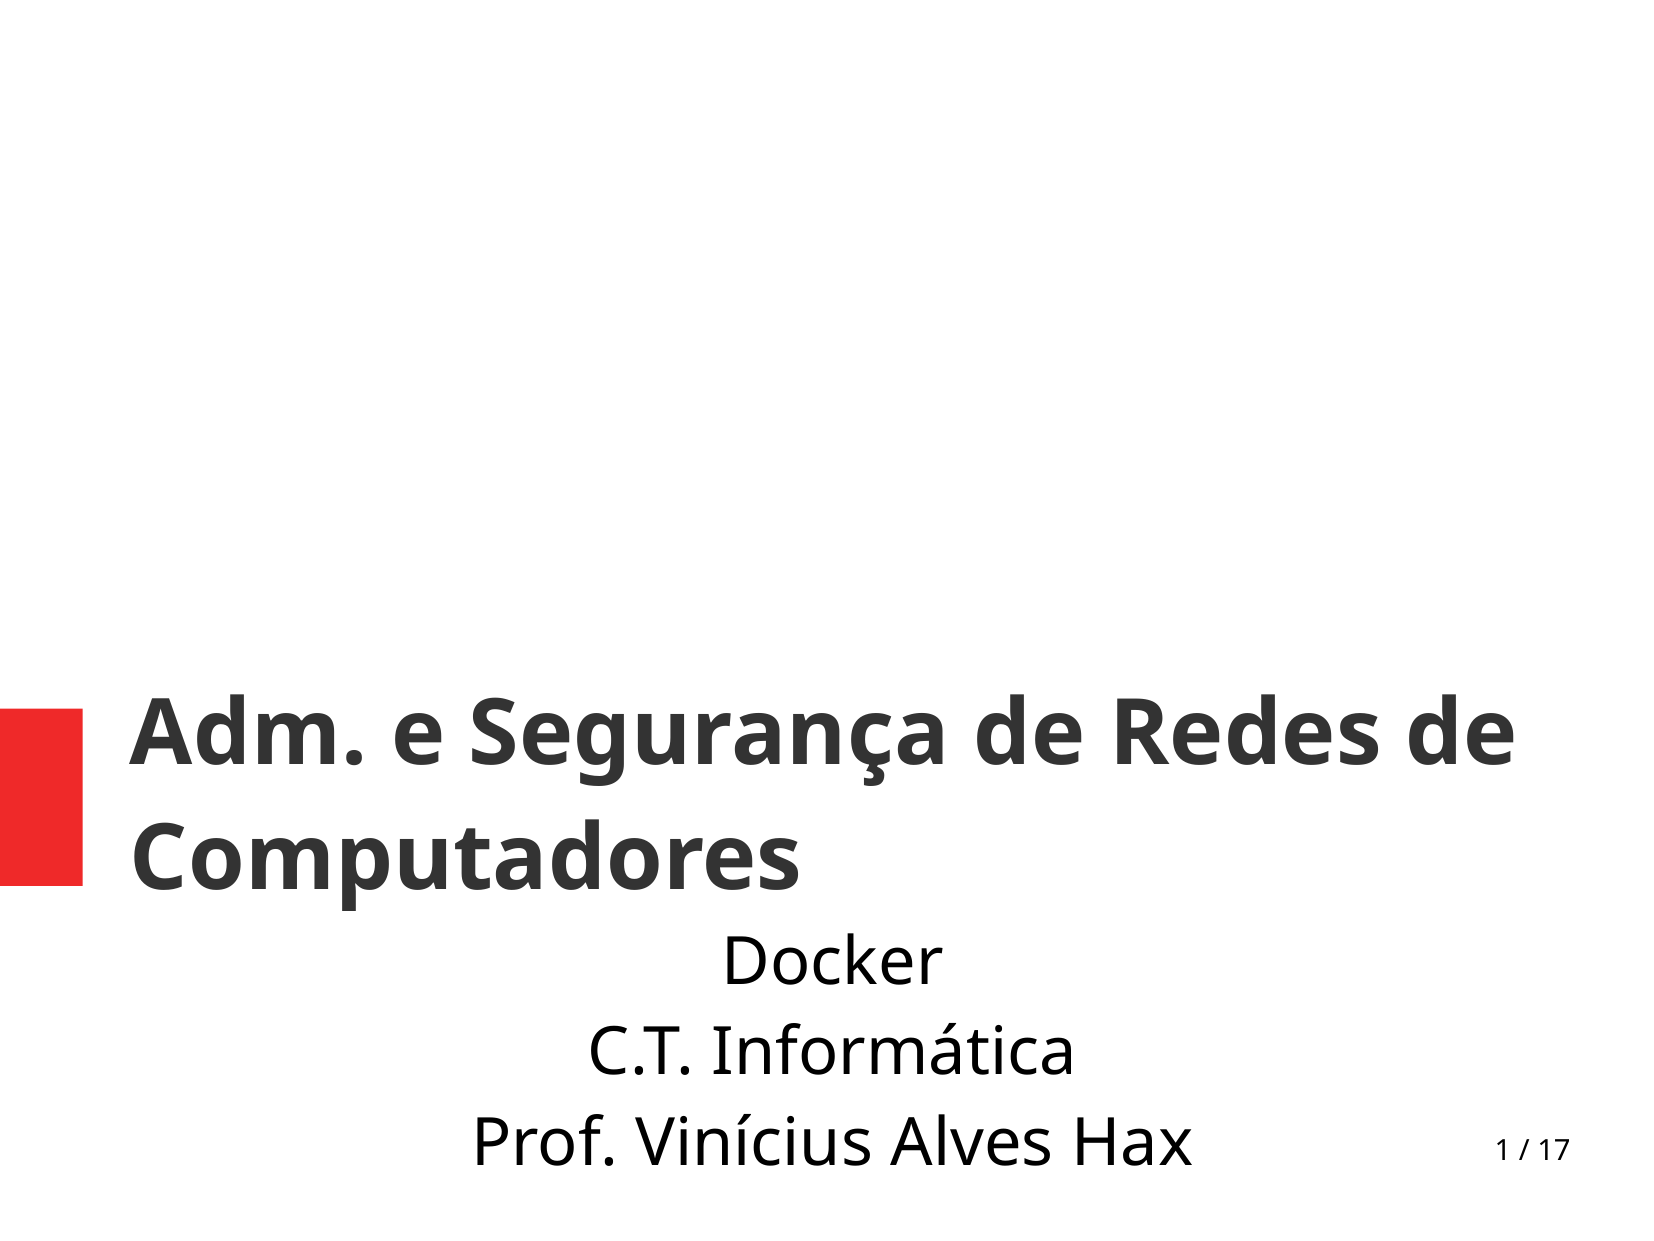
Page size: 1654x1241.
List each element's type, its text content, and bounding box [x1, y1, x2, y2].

subtitle Docker C.T. Informática Prof. Vinícius Alves Hax [129, 932, 1536, 1166]
title Adm. e Segurança de Redes de Computadores [129, 655, 1536, 928]
